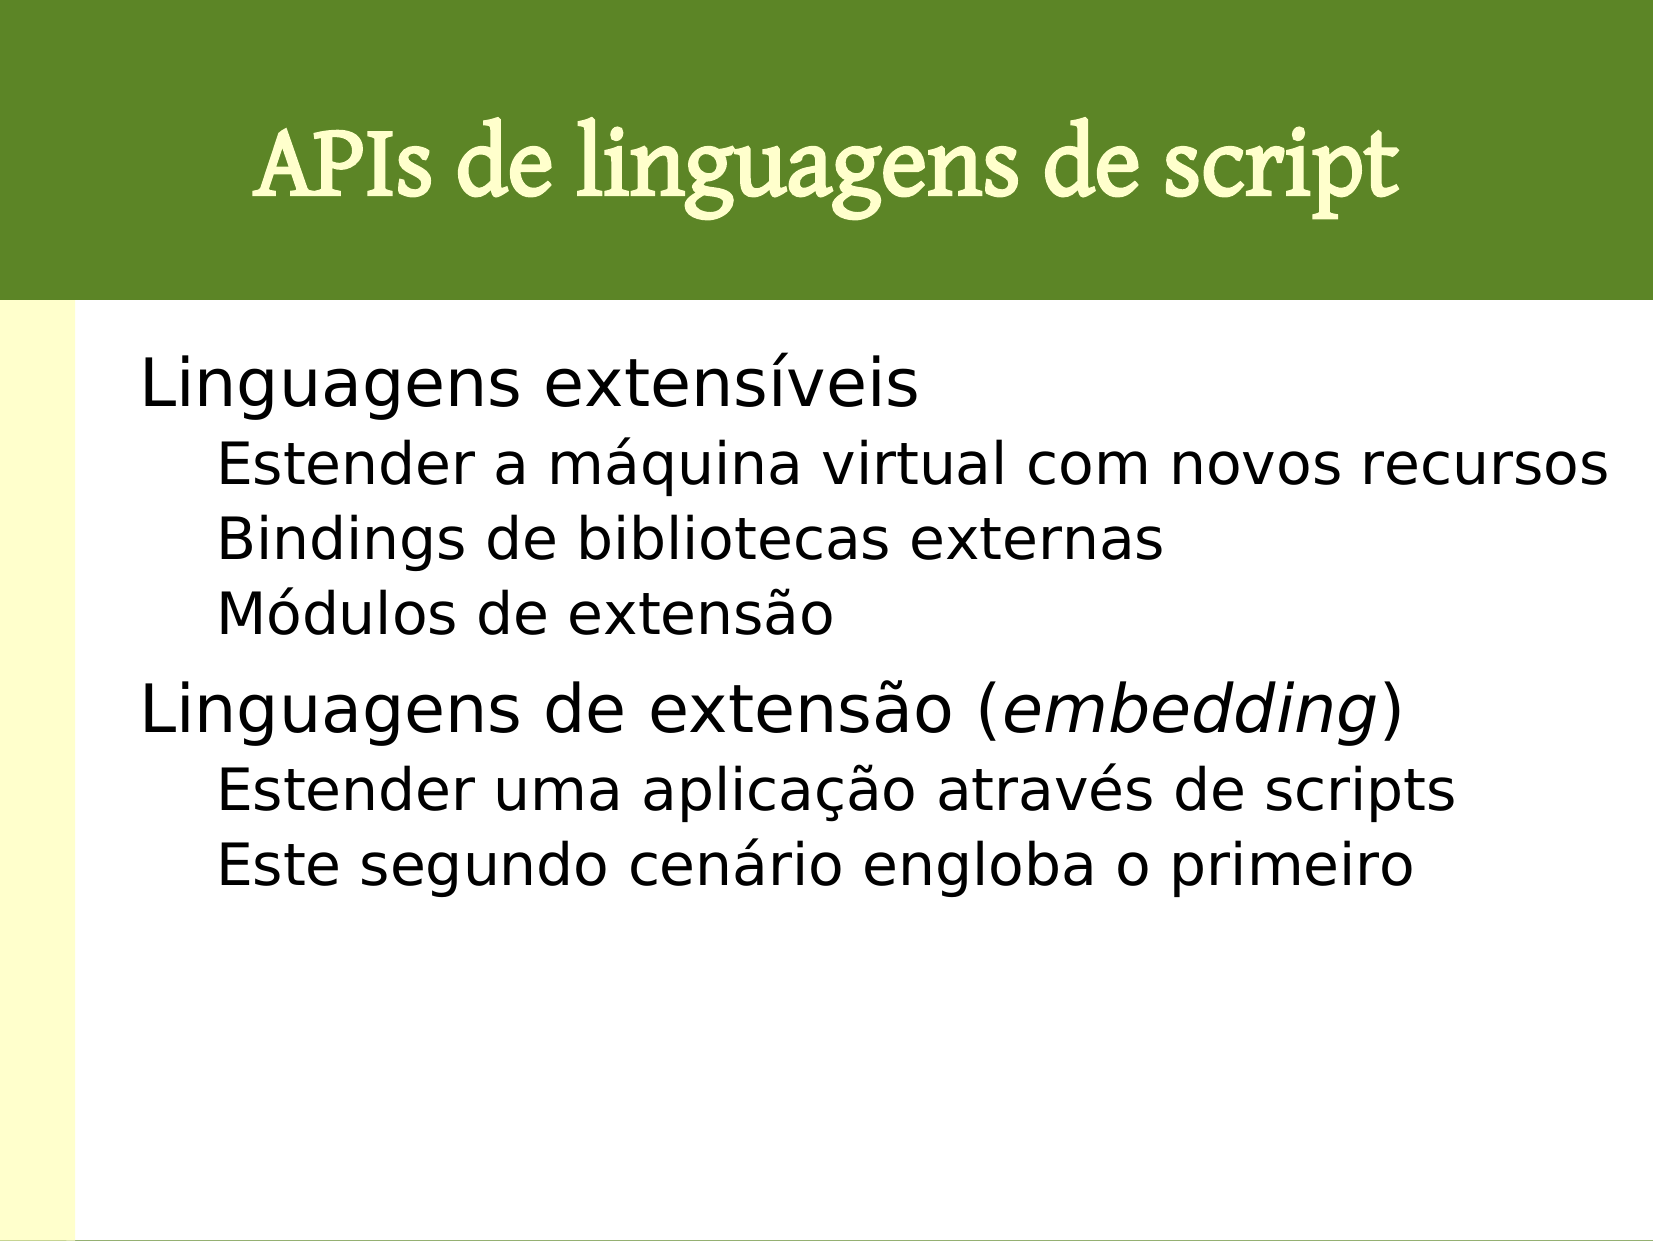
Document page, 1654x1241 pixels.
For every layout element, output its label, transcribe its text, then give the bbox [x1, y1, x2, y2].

list Linguagens extensíveis Estender a máquina virtual com novos recursos Bindings de bibliotecas externas Módulos de extensão Linguagens de extensão (embedding) Estender uma aplicação através de scripts Este segundo cenário engloba o primeiro [121, 344, 1613, 1163]
title APIs de linguagens de script [121, 61, 1534, 269]
